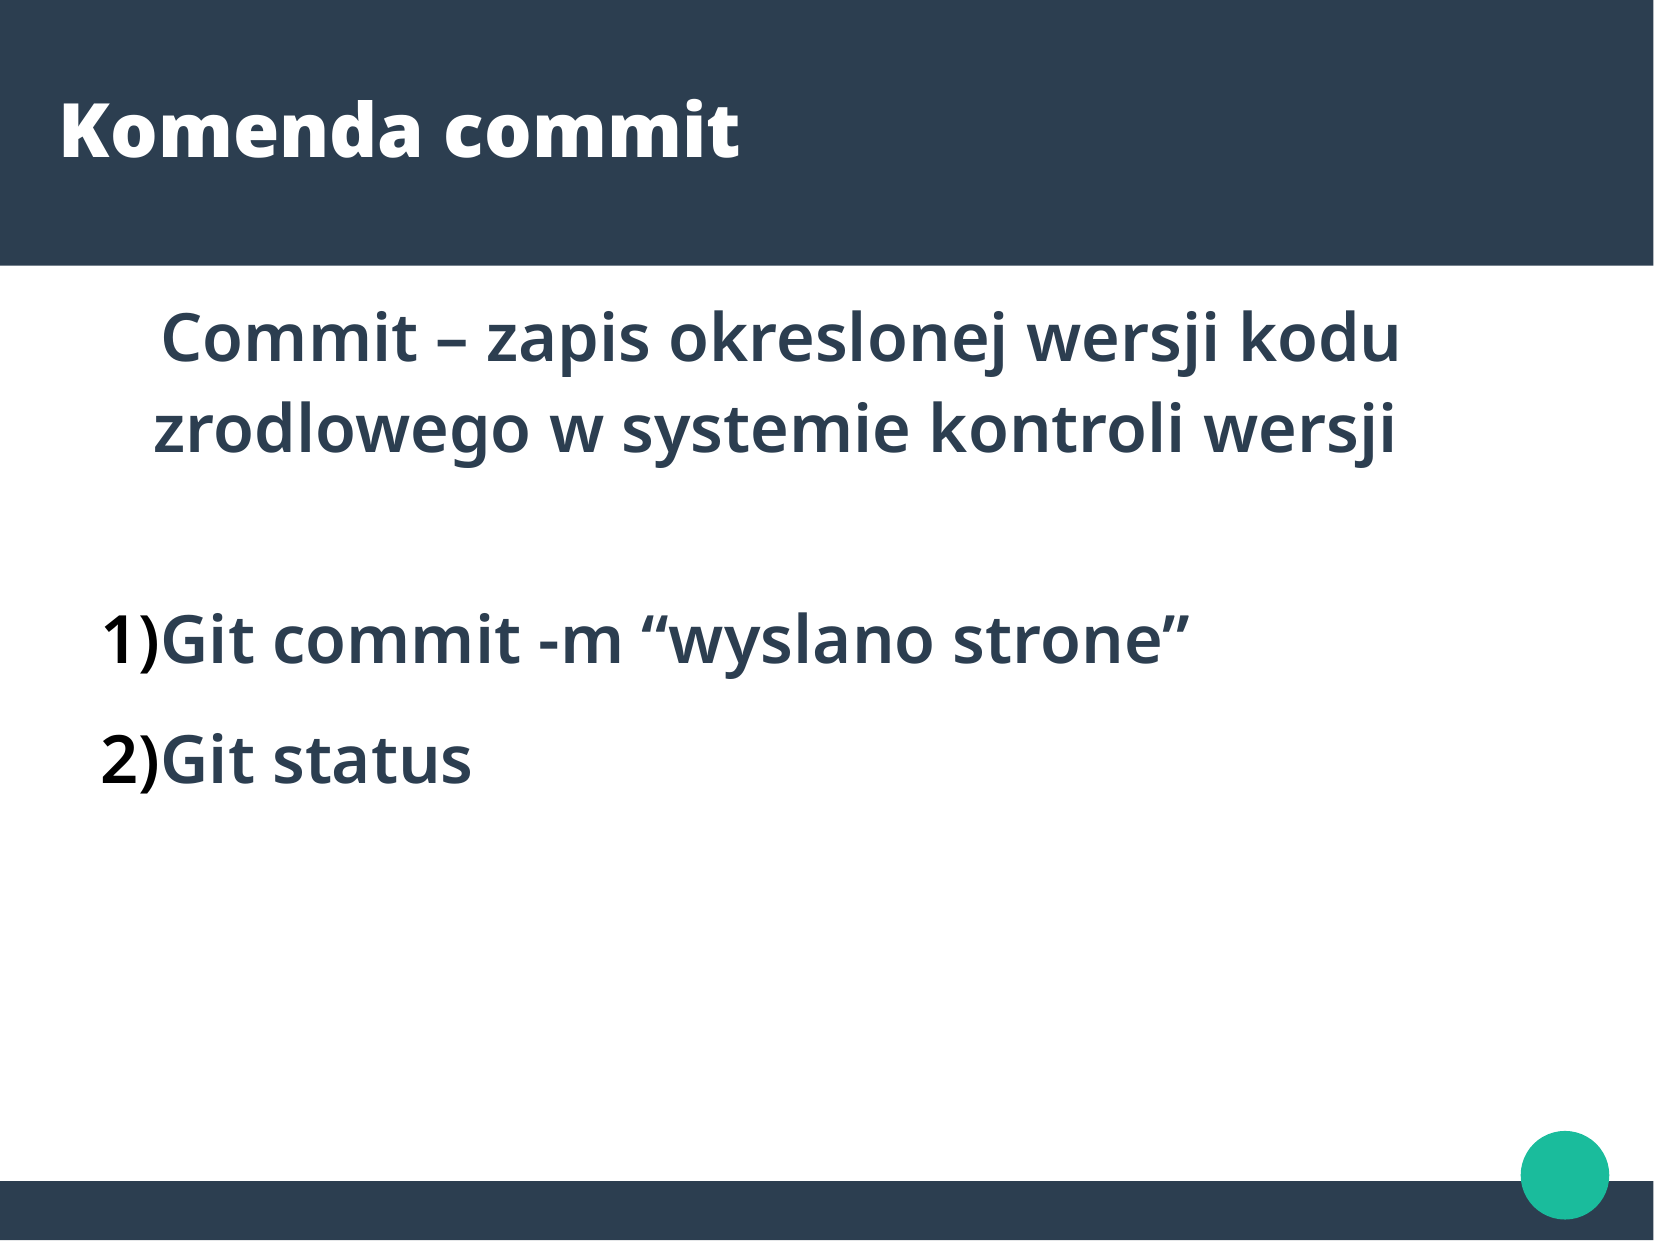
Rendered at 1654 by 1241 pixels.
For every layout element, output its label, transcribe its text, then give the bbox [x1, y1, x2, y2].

list Commit – zapis okreslonej wersji kodu zrodlowego w systemie kontroli wersji Git commit -m “wyslano strone” Git status [82, 290, 1571, 1010]
title Komenda commit [59, 49, 1595, 207]
